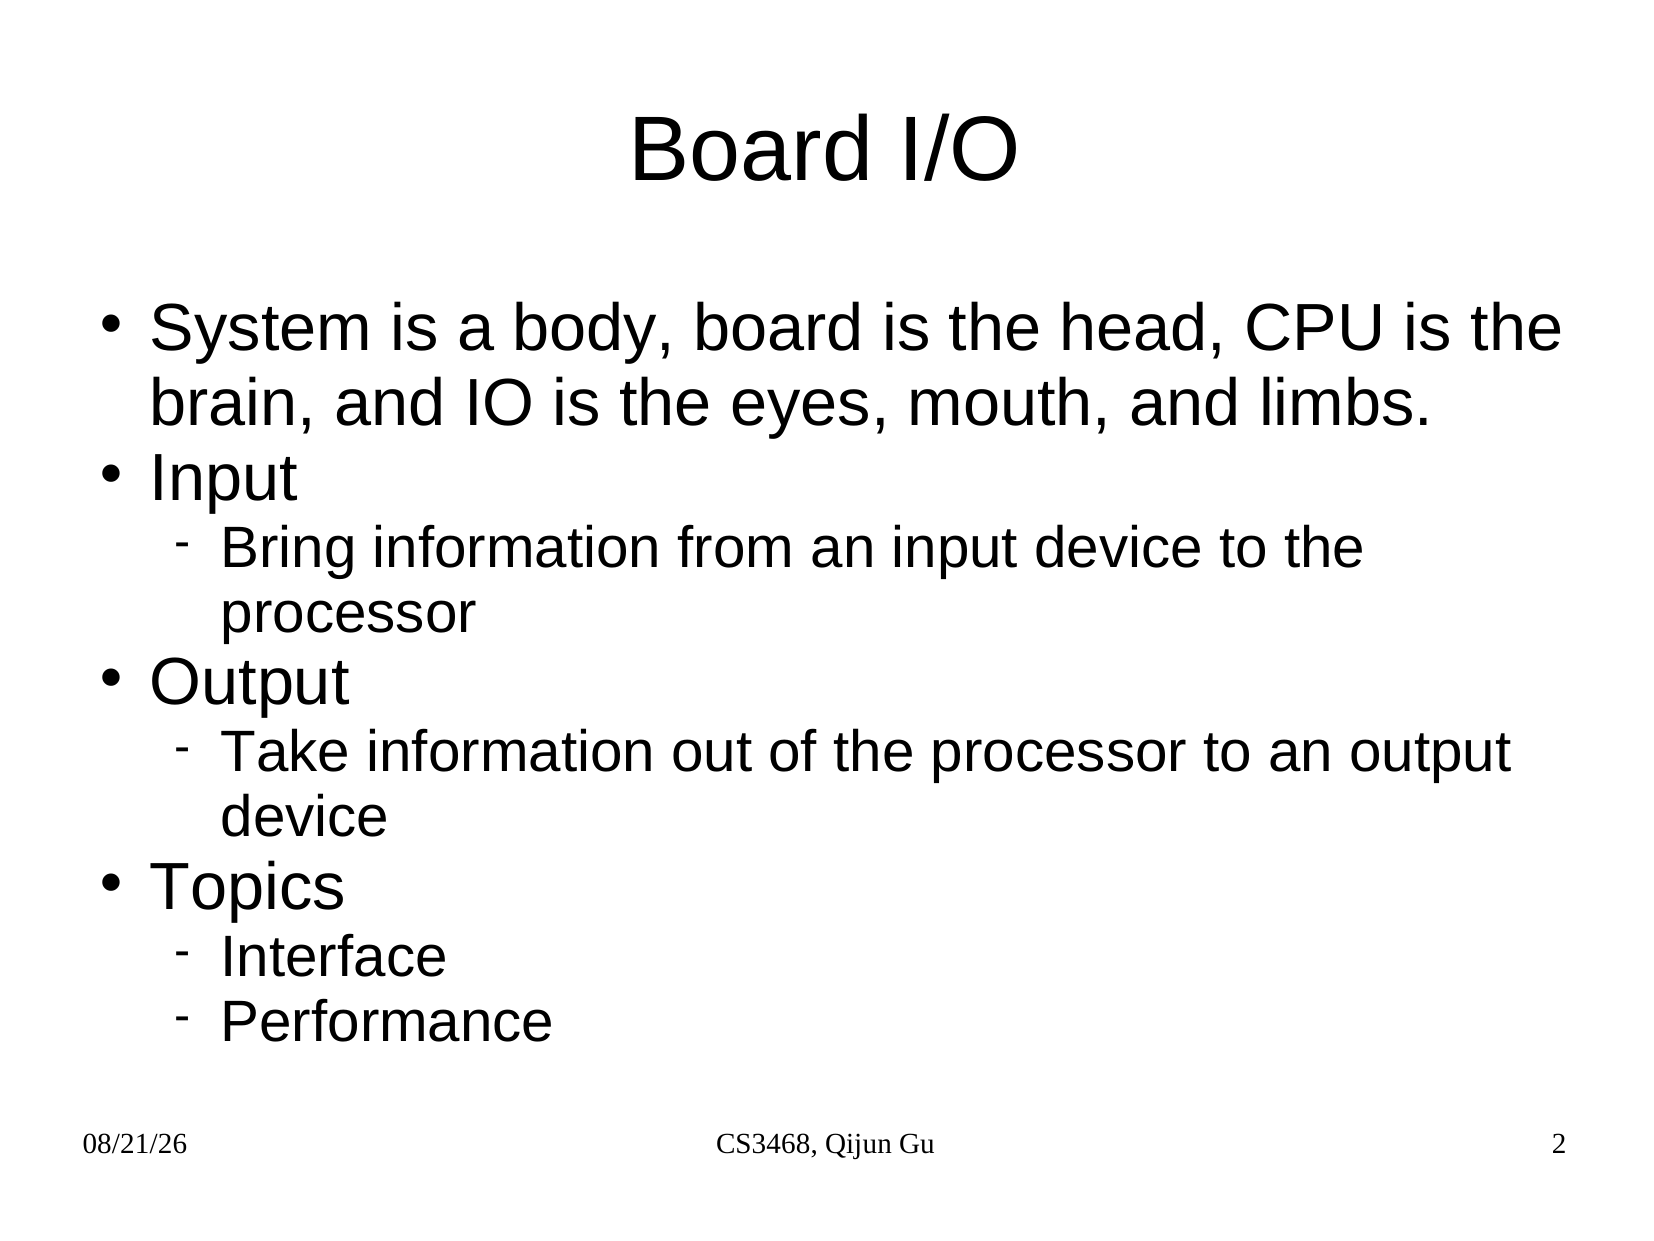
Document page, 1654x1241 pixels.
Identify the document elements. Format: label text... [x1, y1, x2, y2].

title Board I/O [82, 56, 1568, 247]
list System is a body, board is the head, CPU is the brain, and IO is the eyes, mouth, and limbs. Input Bring information from an input device to the processor Output Take information out of the processor to an output device Topics Interface Performance [82, 290, 1568, 1091]
